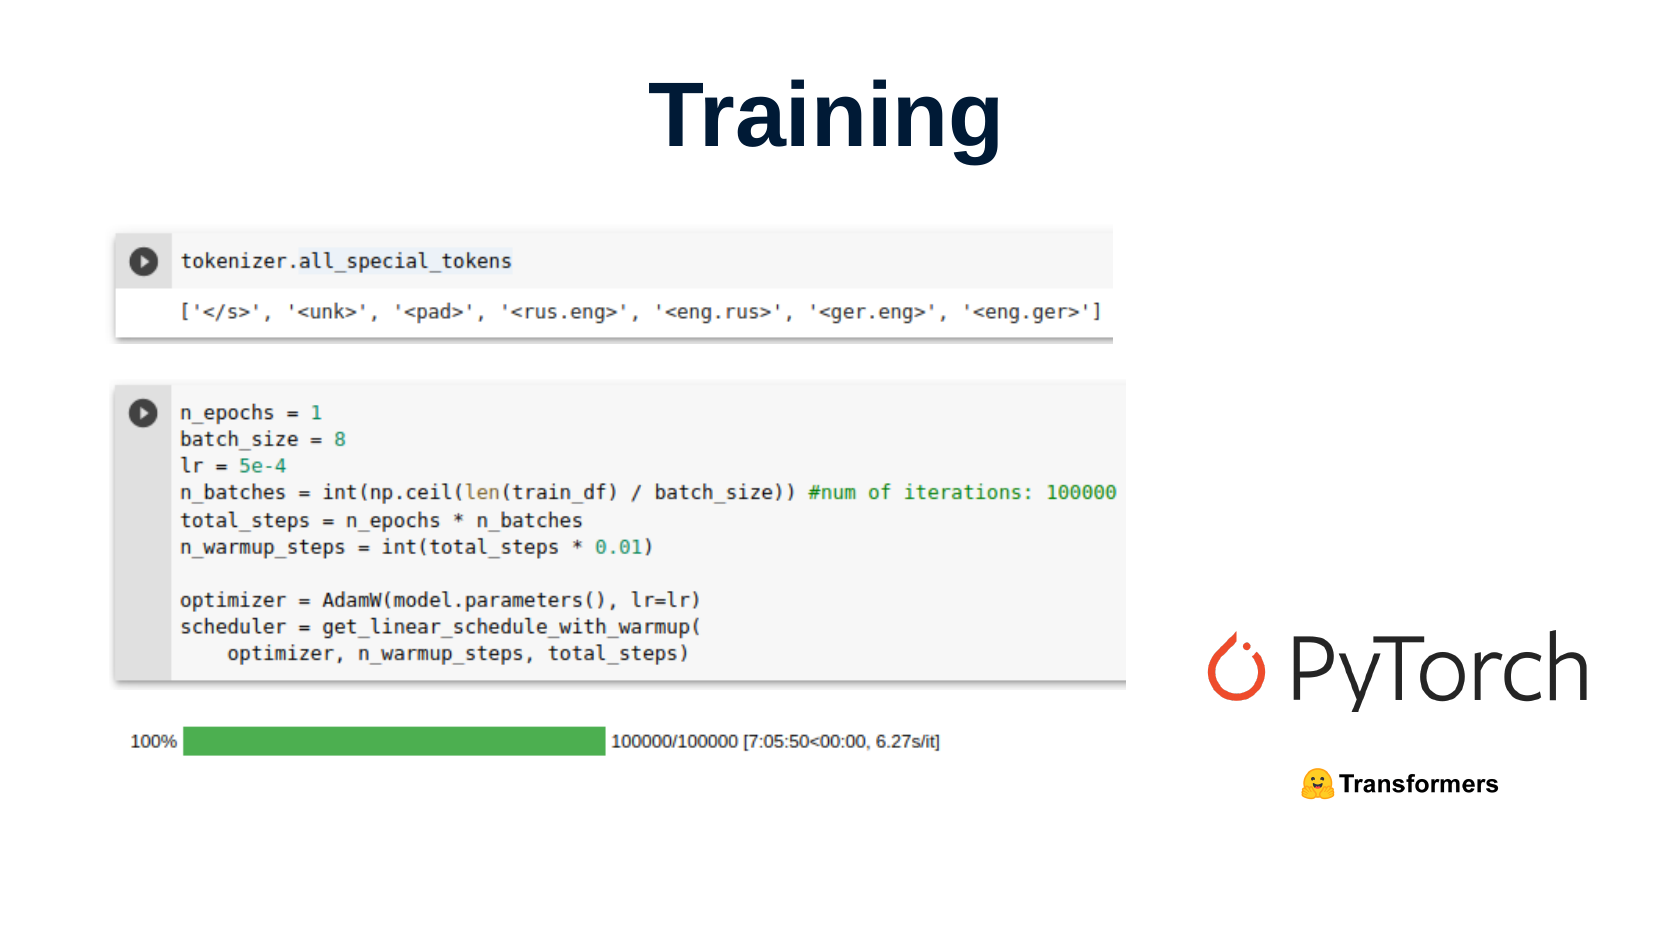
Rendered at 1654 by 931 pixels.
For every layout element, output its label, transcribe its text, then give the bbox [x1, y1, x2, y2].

title Training [82, 37, 1571, 193]
picture [105, 224, 1113, 344]
picture [1158, 629, 1636, 862]
picture [124, 719, 961, 764]
picture [109, 379, 1126, 691]
